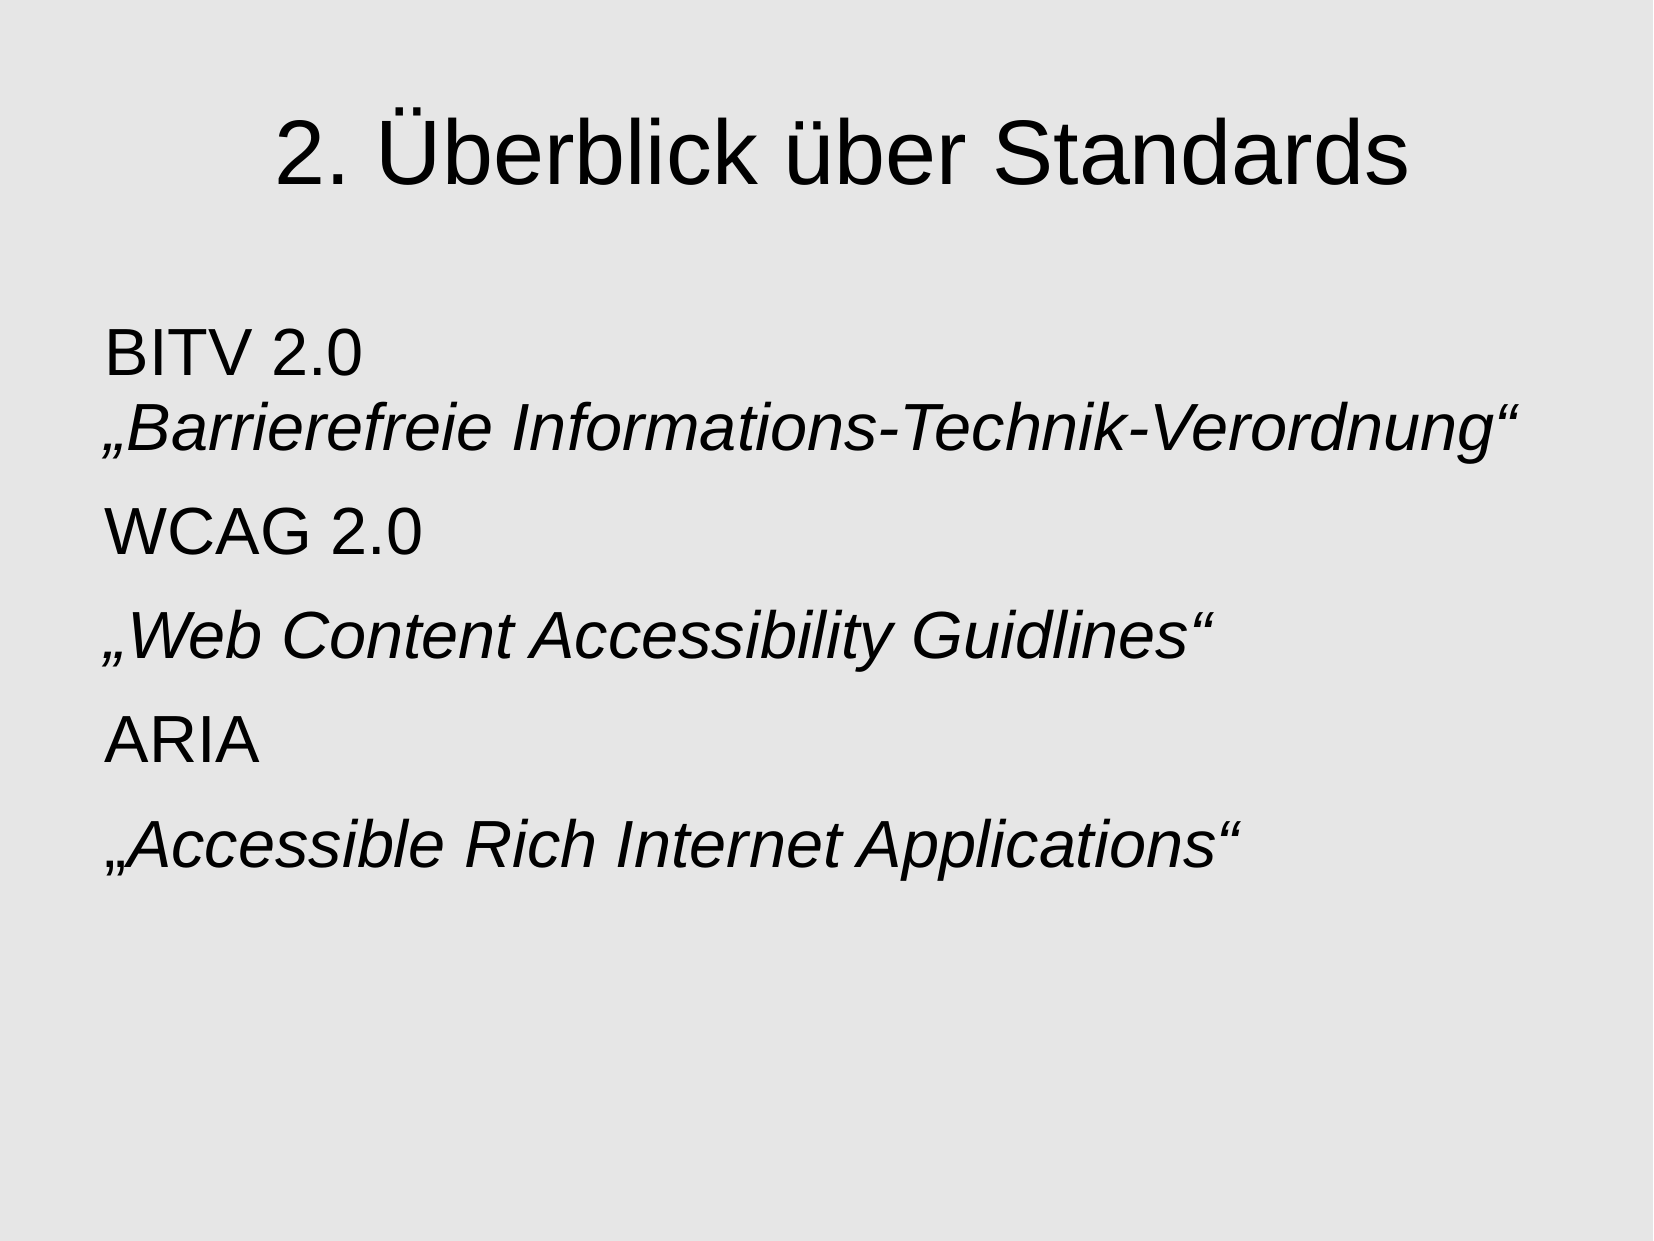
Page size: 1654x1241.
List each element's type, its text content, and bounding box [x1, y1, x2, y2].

title 2. Überblick über Standards [82, 49, 1571, 257]
list BITV 2.0 „Barrierefreie Informations-Technik-Verordnung“ WCAG 2.0 „Web Content Accessibility Guidlines“ ARIA „Accessible Rich Internet Applications“ [104, 315, 1560, 1035]
